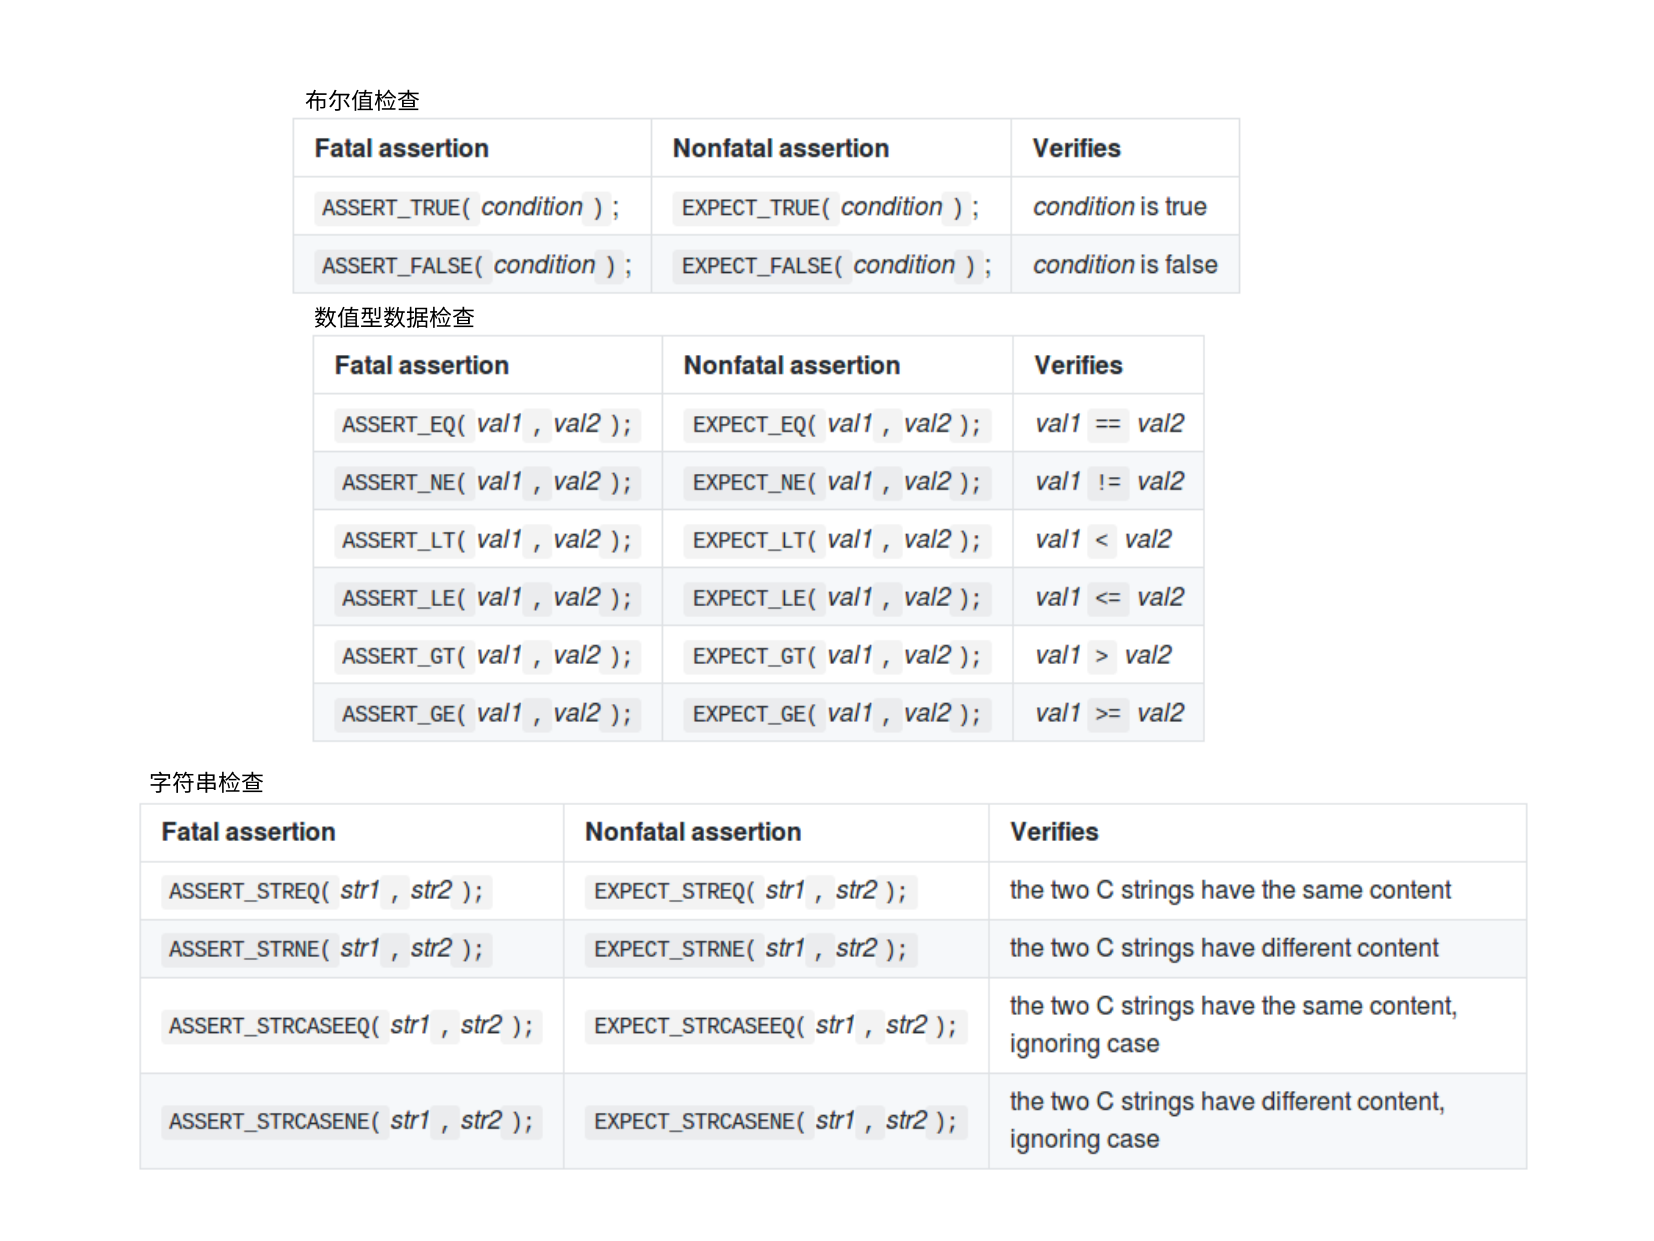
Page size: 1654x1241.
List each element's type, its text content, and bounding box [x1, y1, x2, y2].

text_box 数值型数据检查 [300, 292, 491, 401]
text_box 布尔值检查 [290, 75, 436, 184]
picture [135, 794, 1545, 1184]
picture [305, 329, 1216, 751]
text_box 字符串检查 [135, 757, 285, 866]
picture [285, 104, 1250, 305]
